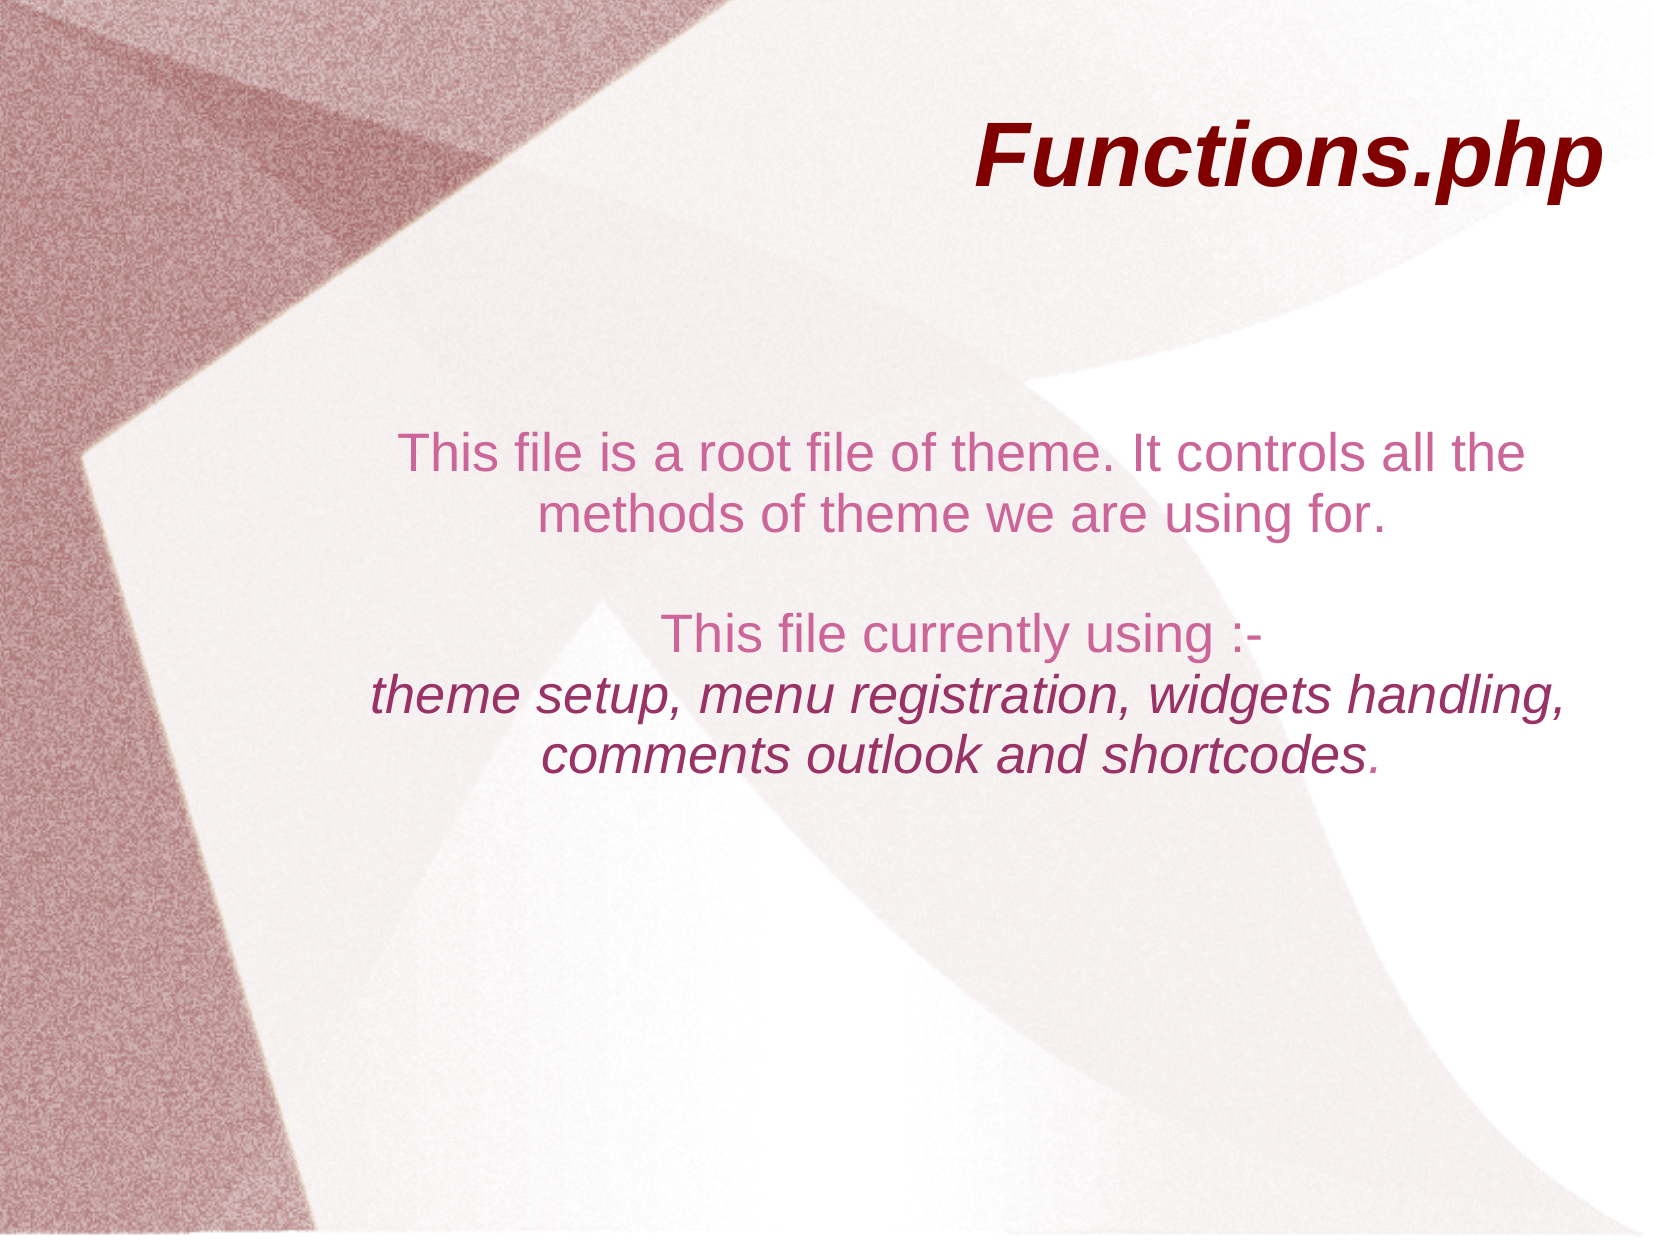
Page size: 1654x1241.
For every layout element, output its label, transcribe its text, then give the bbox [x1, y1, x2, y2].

text_box This file is a root file of theme. It controls all the methods of theme we are using for. This file currently using :- theme setup, menu registration, widgets handling, comments outlook and shortcodes. [324, 290, 1601, 916]
picture [0, 0, 1654, 1241]
title Functions.php [596, 49, 1607, 257]
